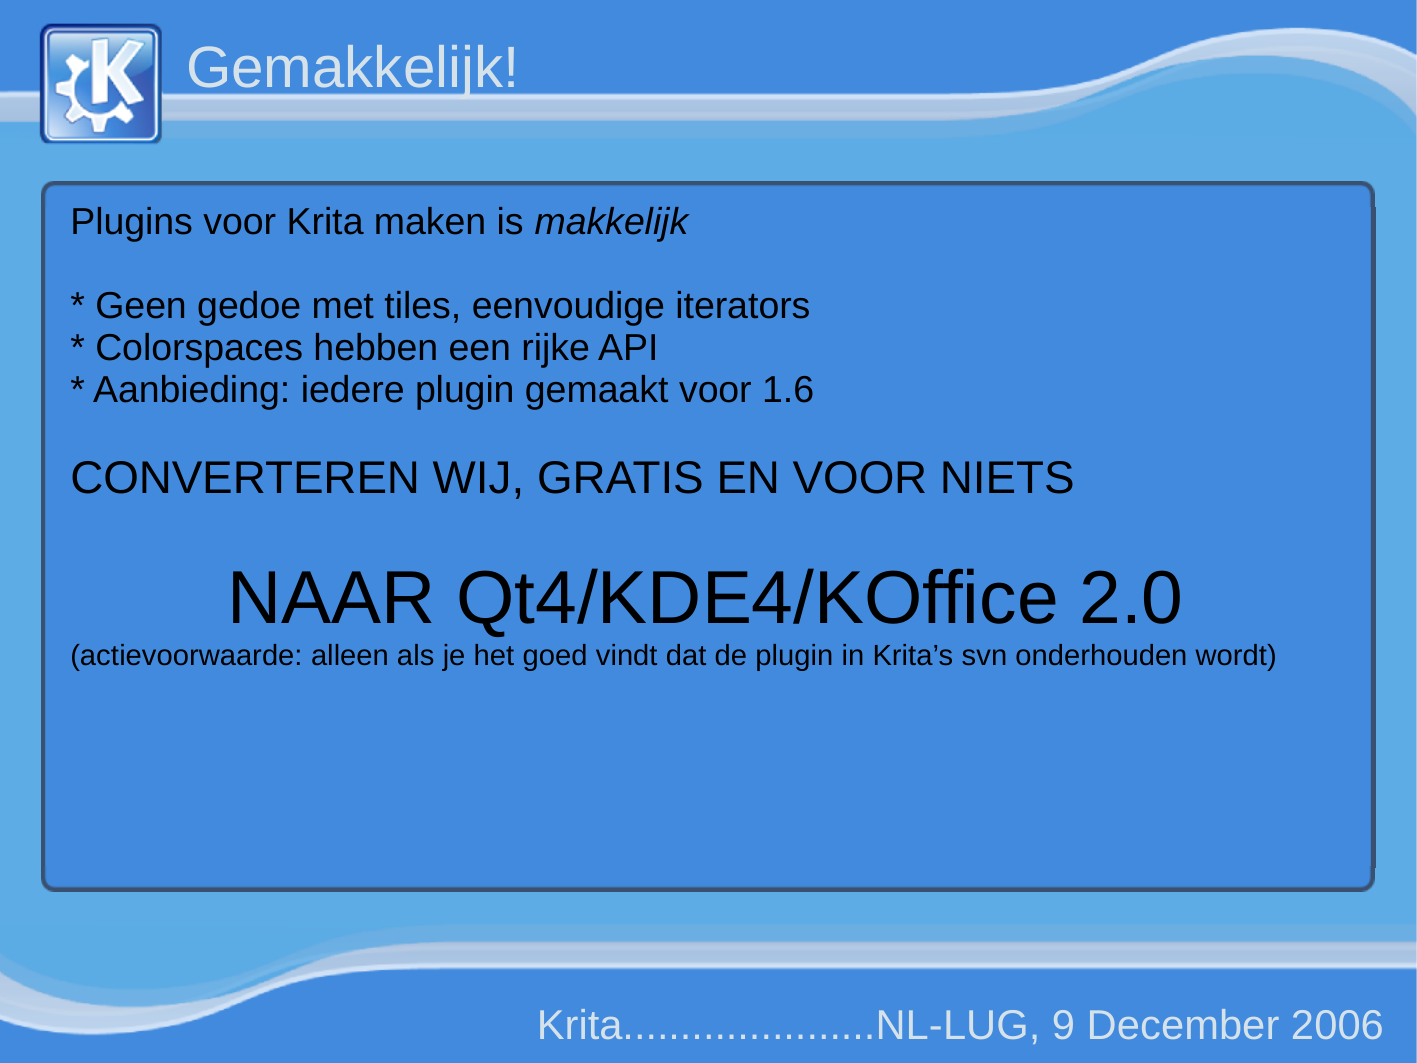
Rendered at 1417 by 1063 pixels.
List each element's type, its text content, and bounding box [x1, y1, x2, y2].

text_box Plugins voor Krita maken is makkelijk * Geen gedoe met tiles, eenvoudige iterators * Colorspaces hebben een rijke API * Aanbieding: iedere plugin gemaakt voor 1.6 CONVERTEREN WIJ, GRATIS EN VOOR NIETS NAAR Qt4/KDE4/KOffice 2.0 (actievoorwaarde: alleen als je het goed vindt dat de plugin in Krita’s svn onderhouden wordt) [55, 193, 1357, 1010]
picture [0, 0, 1417, 1063]
text_box Gemakkelijk! [171, 27, 1048, 105]
